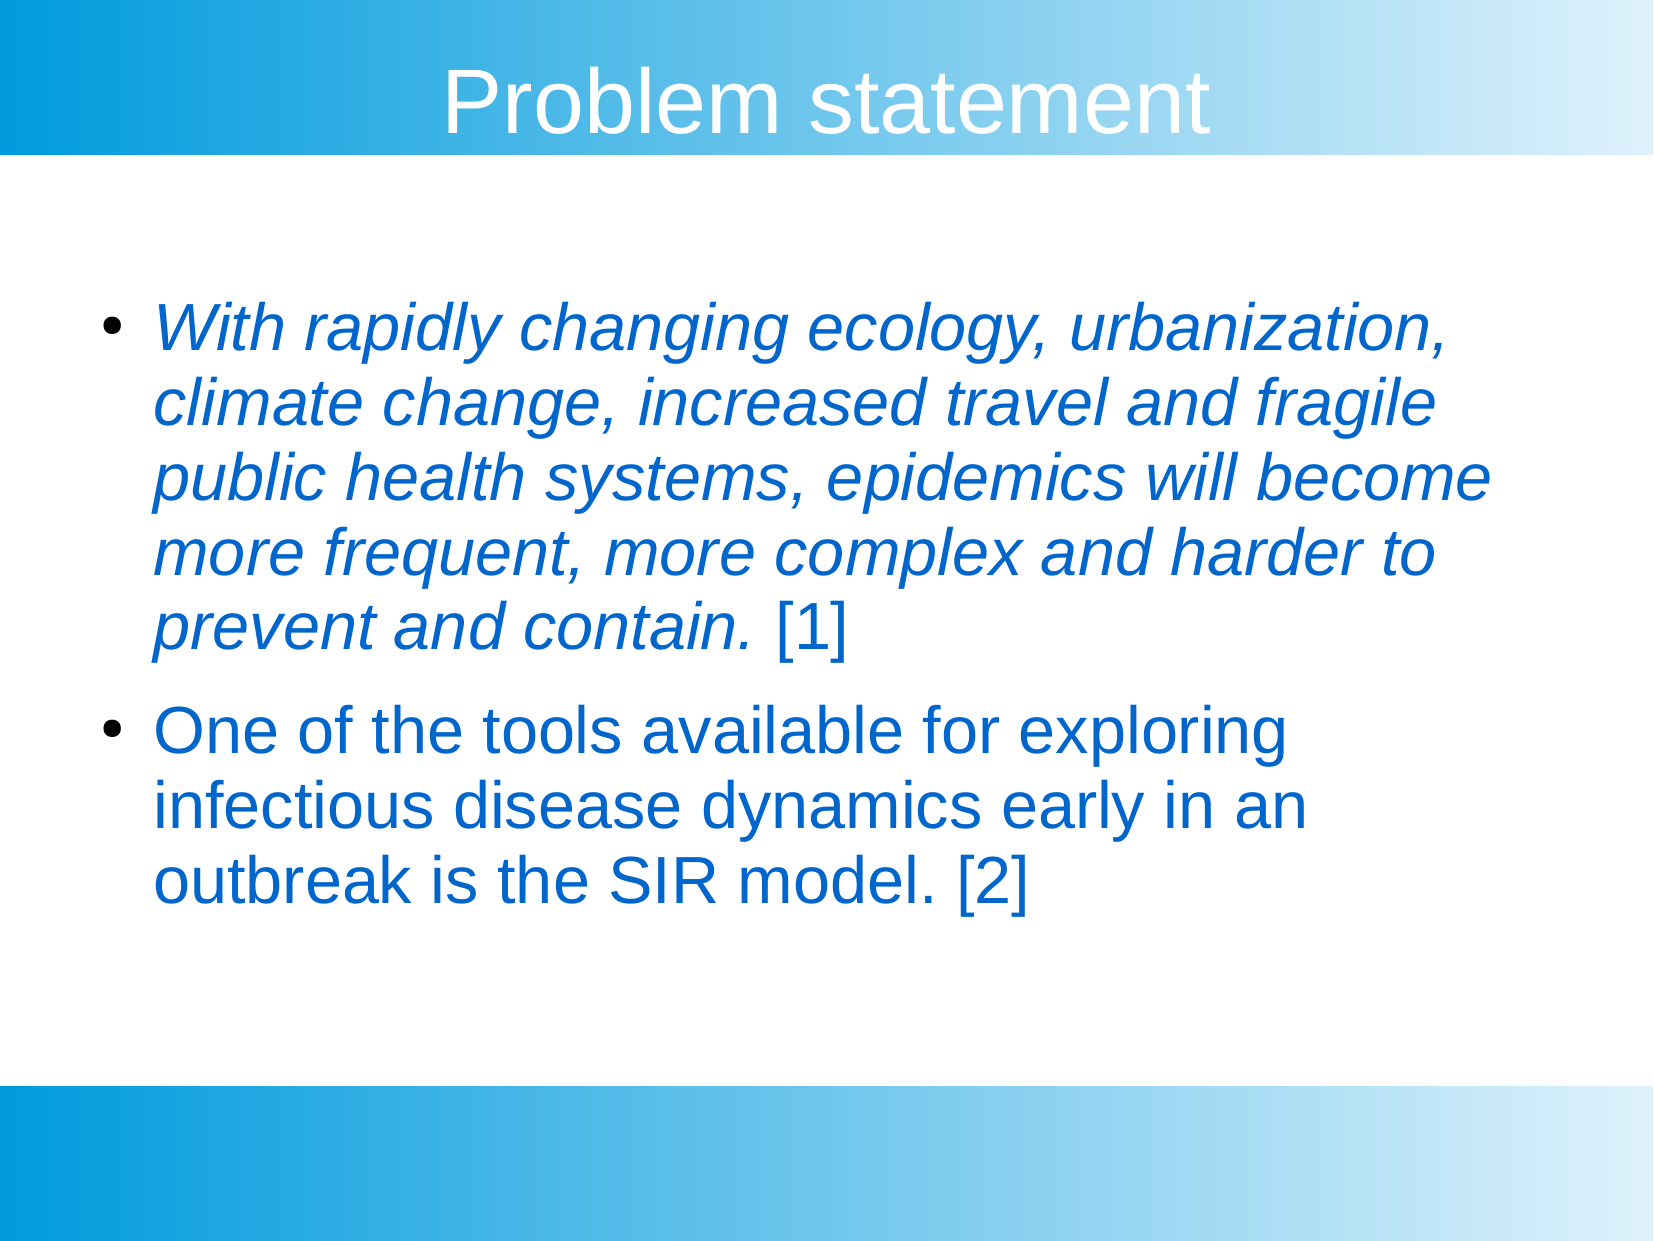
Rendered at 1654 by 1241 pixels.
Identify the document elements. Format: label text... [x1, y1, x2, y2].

list With rapidly changing ecology, urbanization, climate change, increased travel and fragile public health systems, epidemics will become more frequent, more complex and harder to prevent and contain. [1] One of the tools available for exploring infectious disease dynamics early in an outbreak is the SIR model. [2] [82, 290, 1571, 1010]
title Problem statement [82, 49, 1571, 155]
